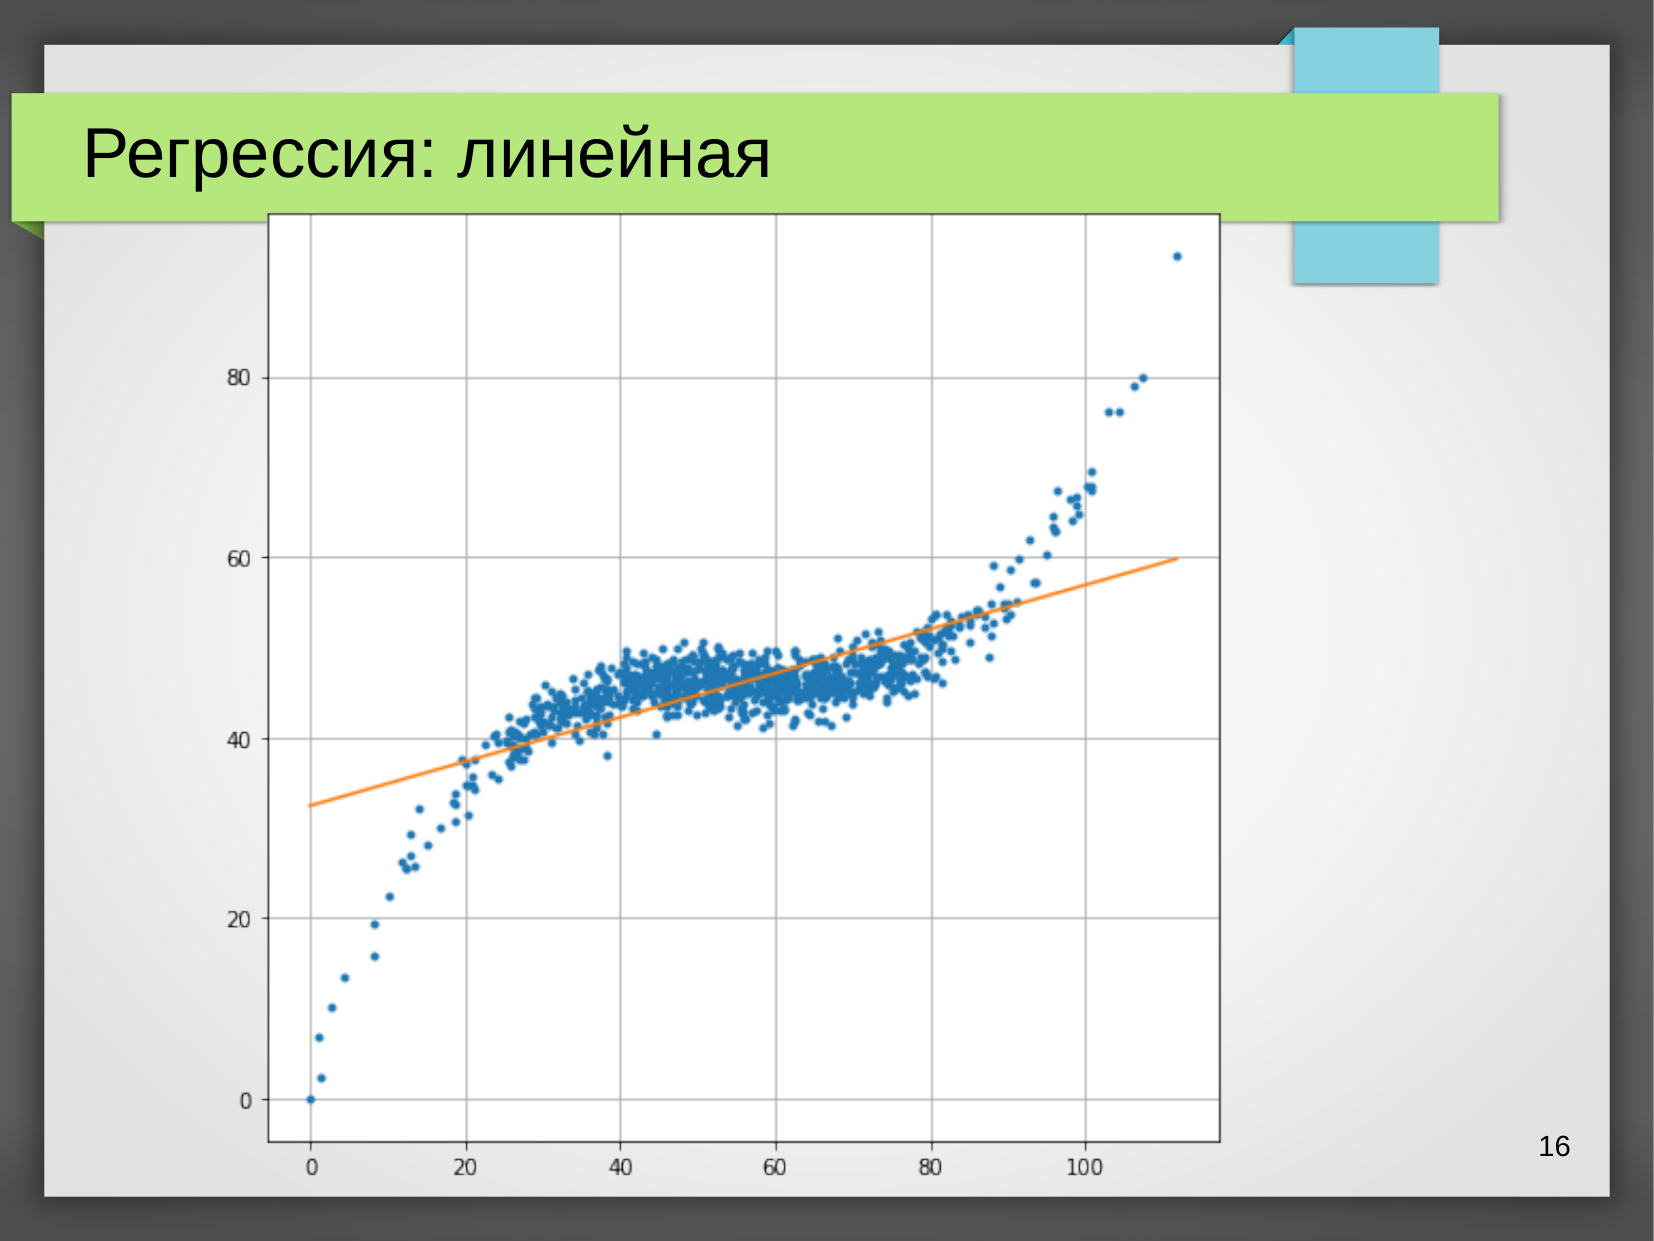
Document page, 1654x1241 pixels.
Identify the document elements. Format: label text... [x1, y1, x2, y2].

title Регрессия: линейная [82, 49, 1571, 257]
picture [0, 0, 1654, 1241]
